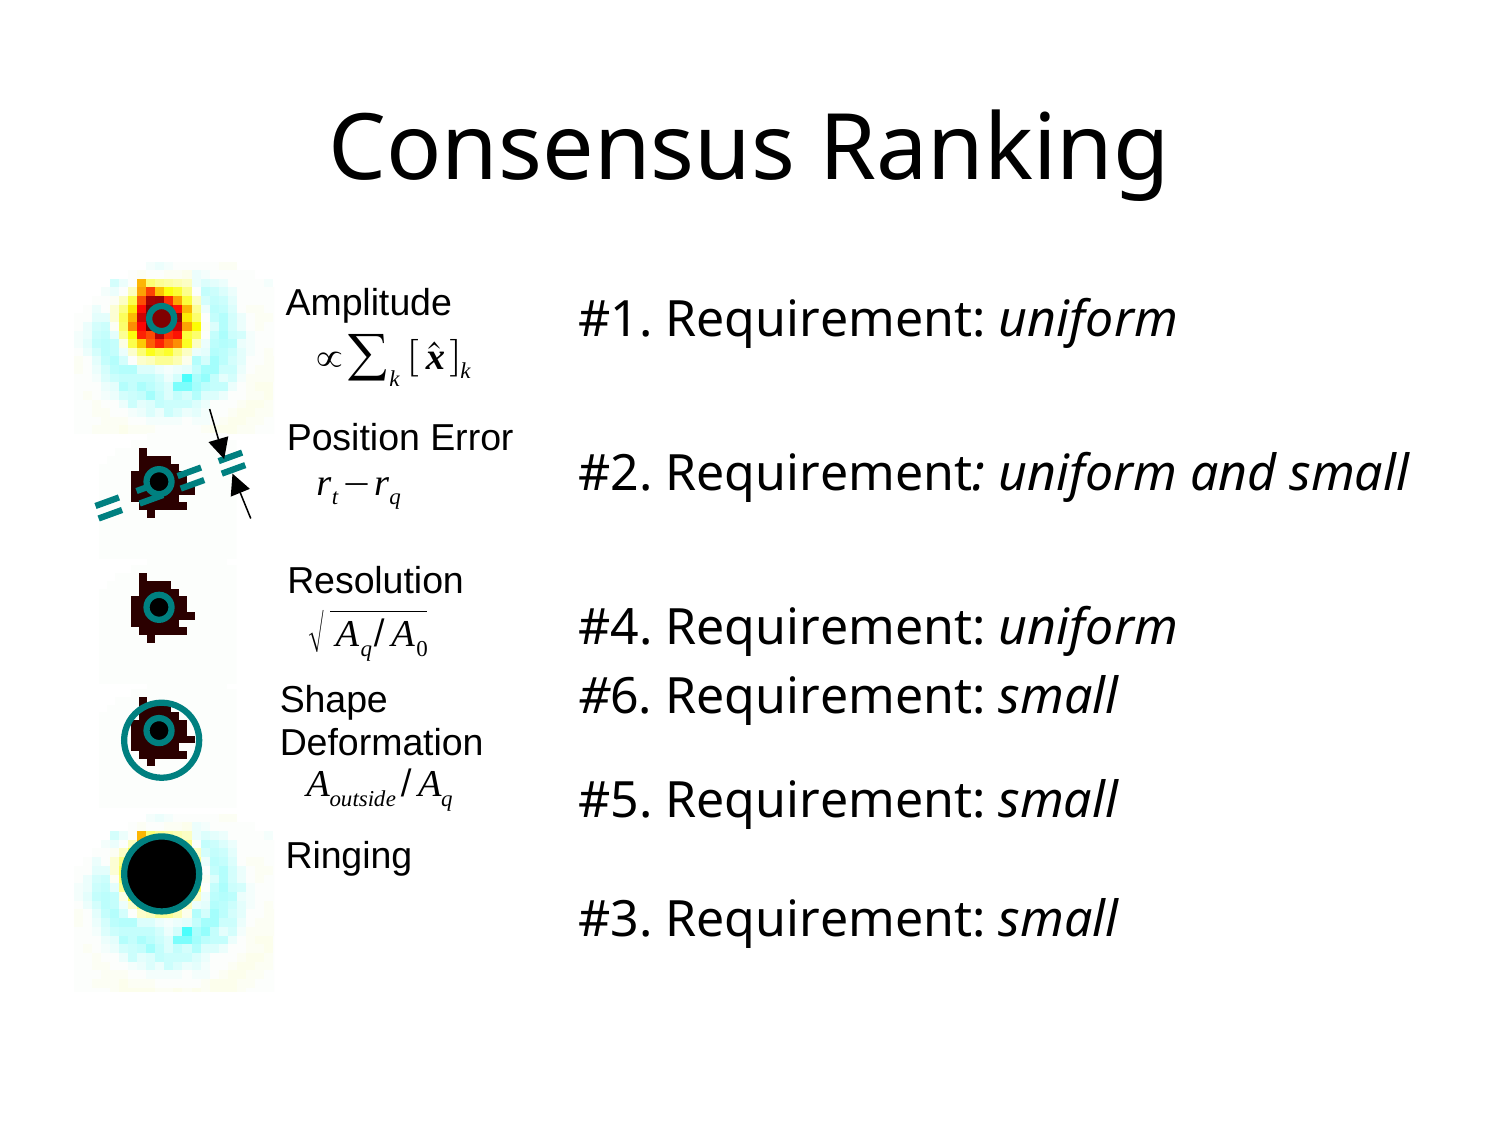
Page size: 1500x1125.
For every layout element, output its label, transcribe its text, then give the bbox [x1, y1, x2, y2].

text_box Position Error [271, 409, 529, 468]
text_box [149, 306, 175, 332]
title Consensus Ranking [112, 24, 1388, 263]
chart [293, 772, 463, 812]
chart [304, 331, 479, 392]
text_box [124, 836, 200, 912]
chart [304, 461, 411, 511]
text_box [146, 594, 172, 620]
text_box Amplitude [270, 273, 500, 333]
picture [74, 262, 275, 808]
text_box Resolution [272, 551, 479, 610]
text_box Ringing [270, 826, 500, 885]
text_box [146, 718, 172, 744]
chart [298, 608, 437, 662]
text_box Shape Deformation [265, 671, 563, 772]
text_box [146, 469, 172, 495]
subtitle #1. Requirement: uniform #2. Requirement: uniform and small #4. Requirement: uniform #6. Requirement: small #5. Requirement: small #3. Requirement: small [578, 282, 1441, 993]
picture [74, 814, 275, 992]
